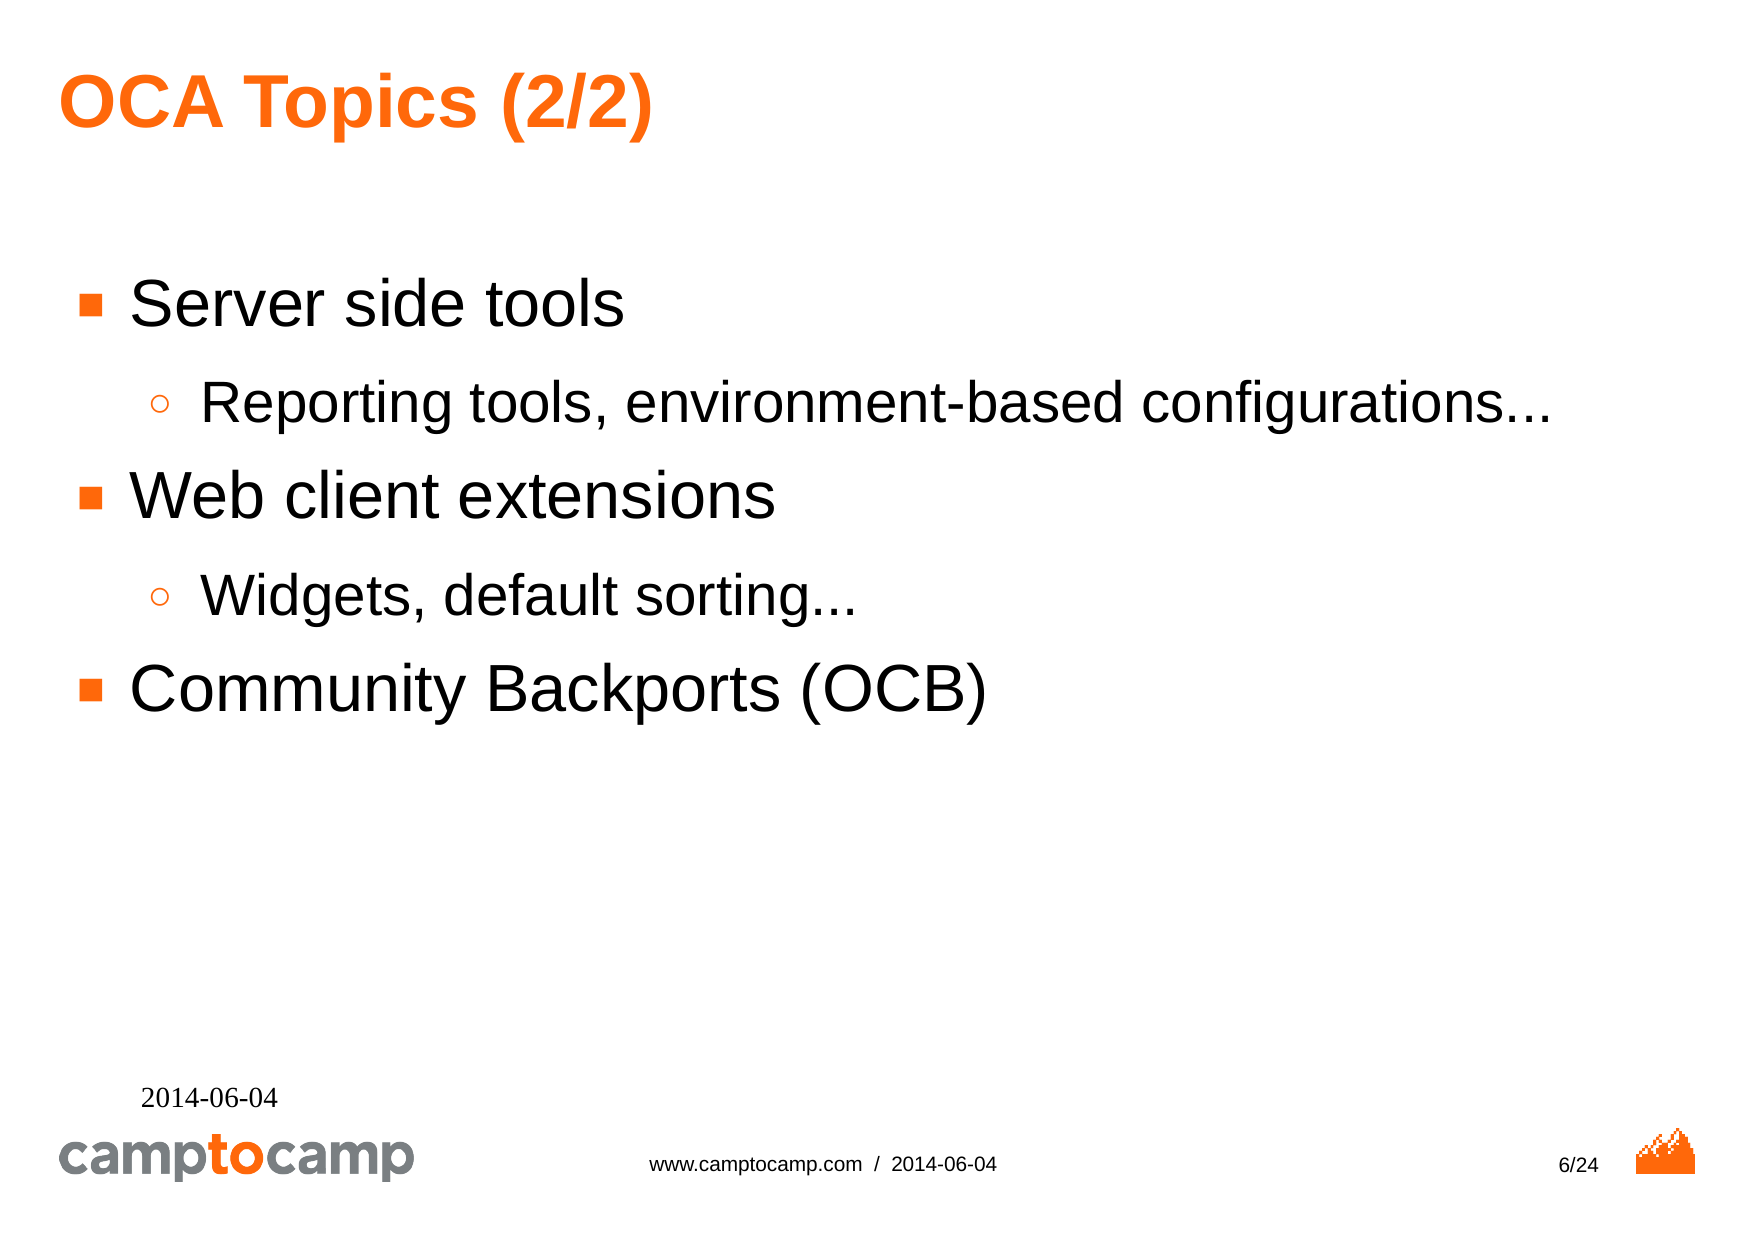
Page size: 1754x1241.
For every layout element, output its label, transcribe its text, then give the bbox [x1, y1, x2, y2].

list Server side tools Reporting tools, environment-based configurations... Web client extensions Widgets, default sorting... Community Backports (OCB) [59, 265, 1696, 917]
title OCA Topics (2/2) [59, 59, 1695, 247]
picture [1636, 1128, 1695, 1174]
picture [59, 1134, 414, 1182]
